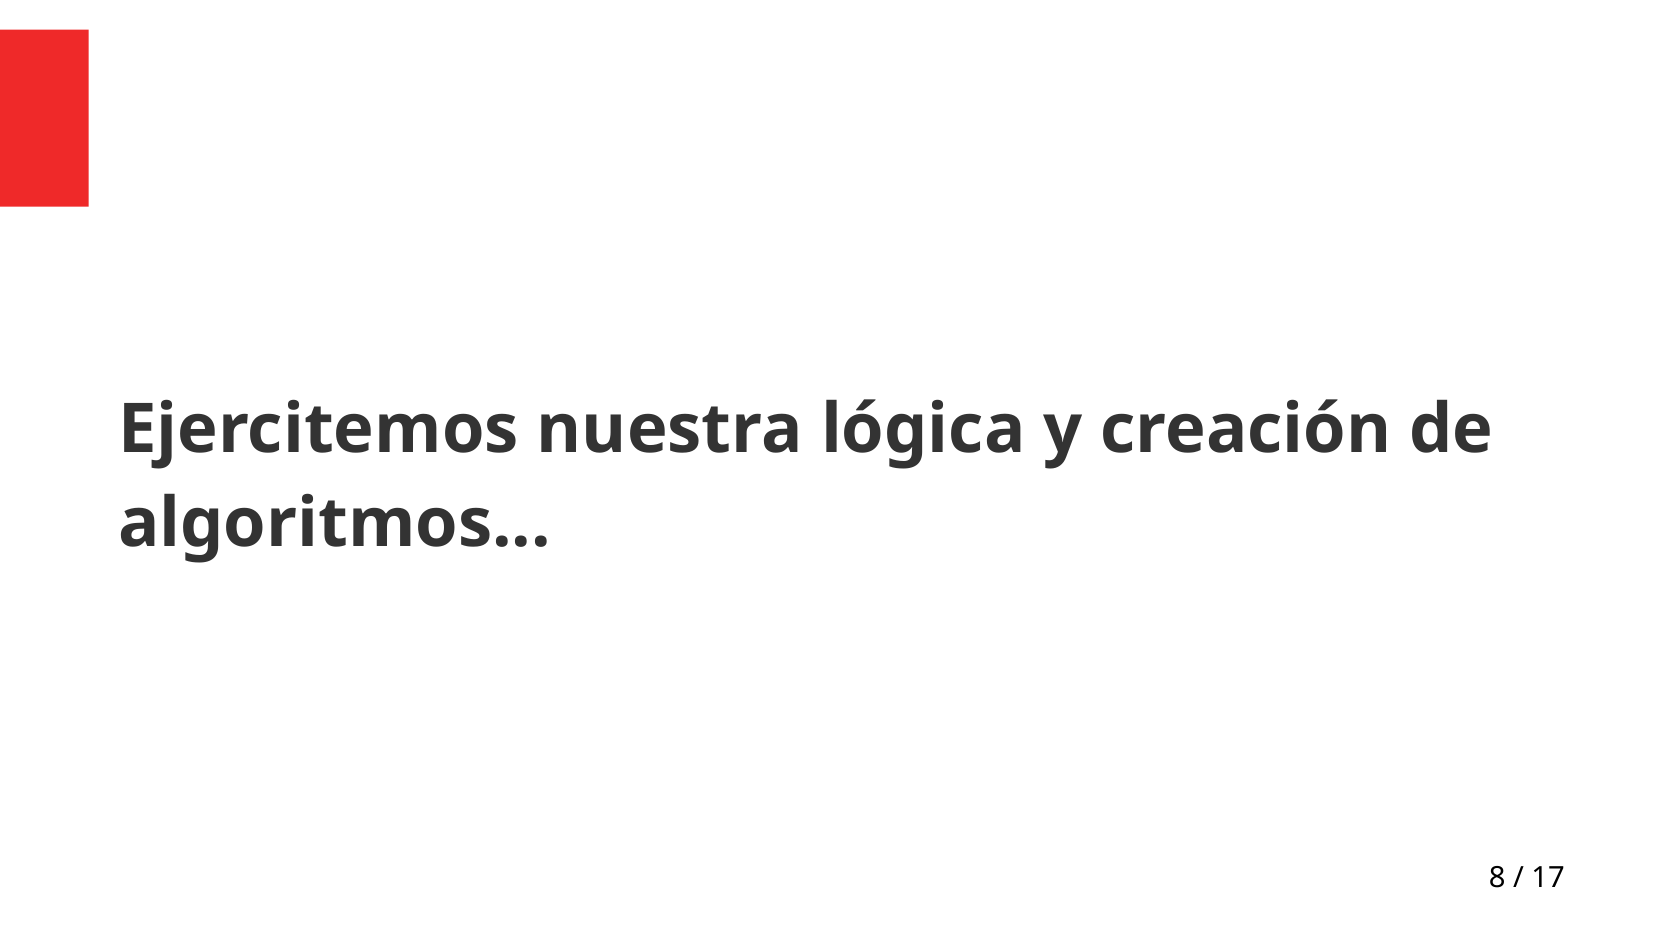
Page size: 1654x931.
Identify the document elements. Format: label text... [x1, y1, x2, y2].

title Ejercitemos nuestra lógica y creación de algoritmos... [118, 383, 1595, 562]
